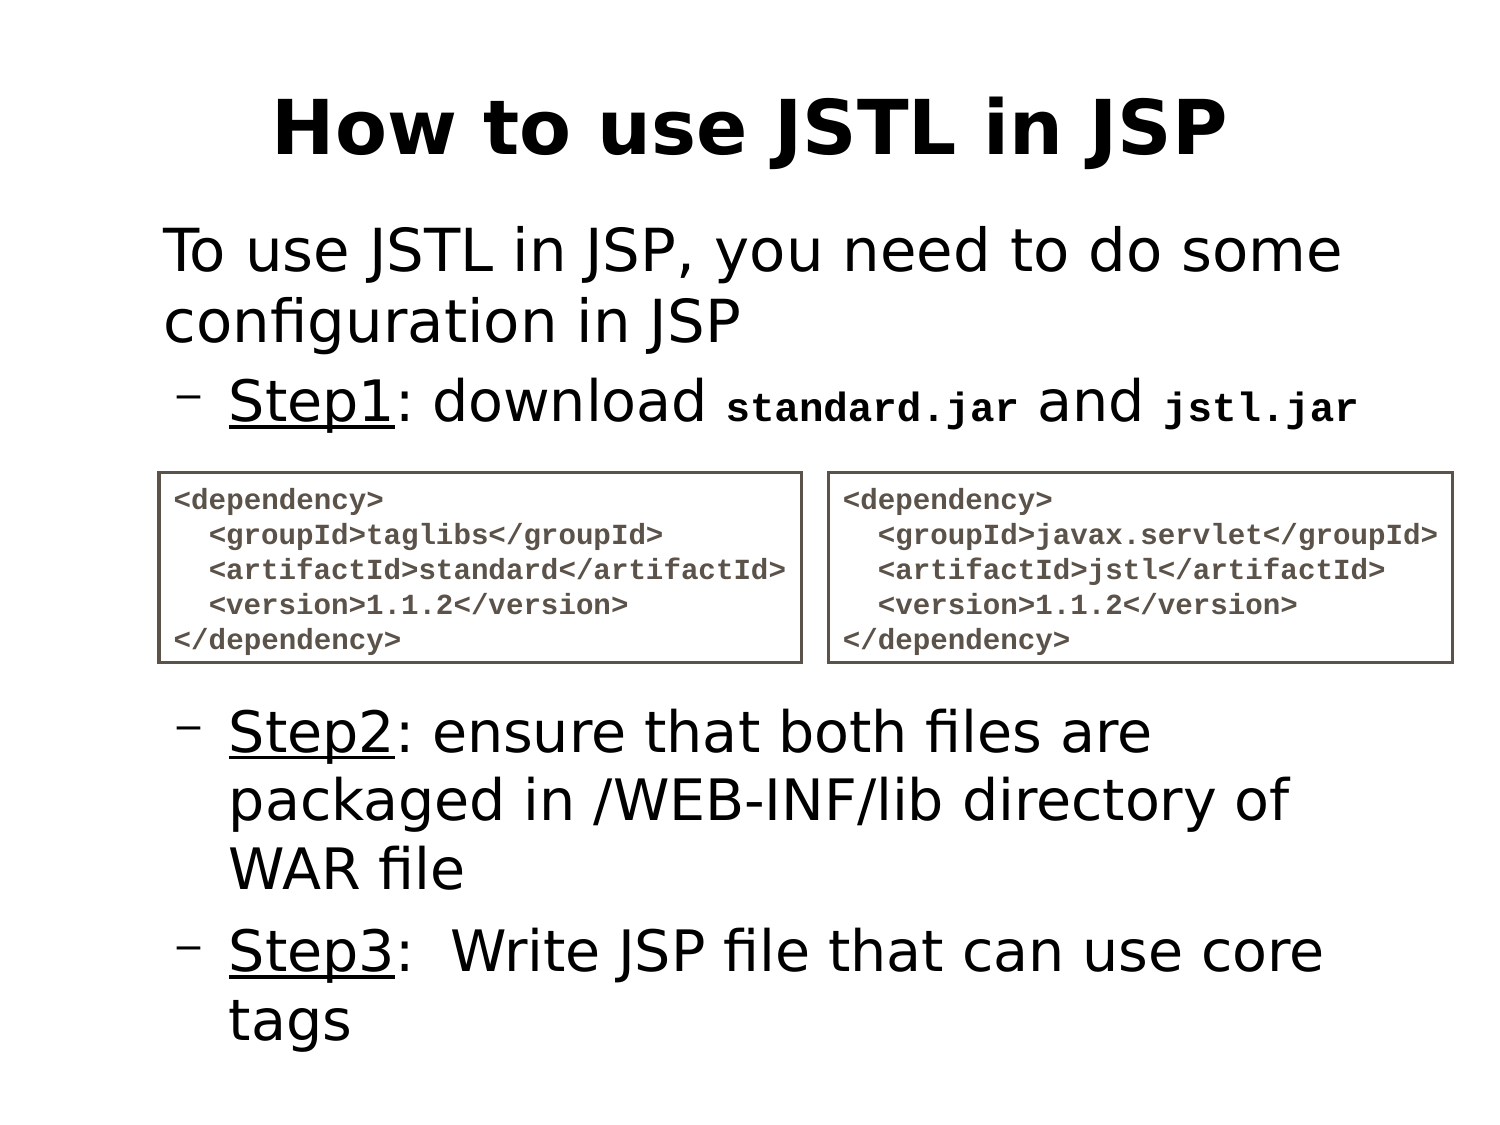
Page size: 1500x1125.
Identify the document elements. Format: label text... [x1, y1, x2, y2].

text_box <dependency> <groupId>taglibs</groupId> <artifactId>standard</artifactId> <version>1.1.2</version> </dependency> [159, 472, 802, 663]
list To use JSTL in JSP, you need to do some configuration in JSP Step1: download standard.jar and jstl.jar Step2: ensure that both files are packaged in /WEB-INF/lib directory of WAR file Step3: Write JSP file that can use core tags [75, 204, 1395, 1075]
title How to use JSTL in JSP [75, 44, 1425, 177]
text_box <dependency> <groupId>javax.servlet</groupId> <artifactId>jstl</artifactId> <version>1.1.2</version> </dependency> [828, 472, 1453, 663]
